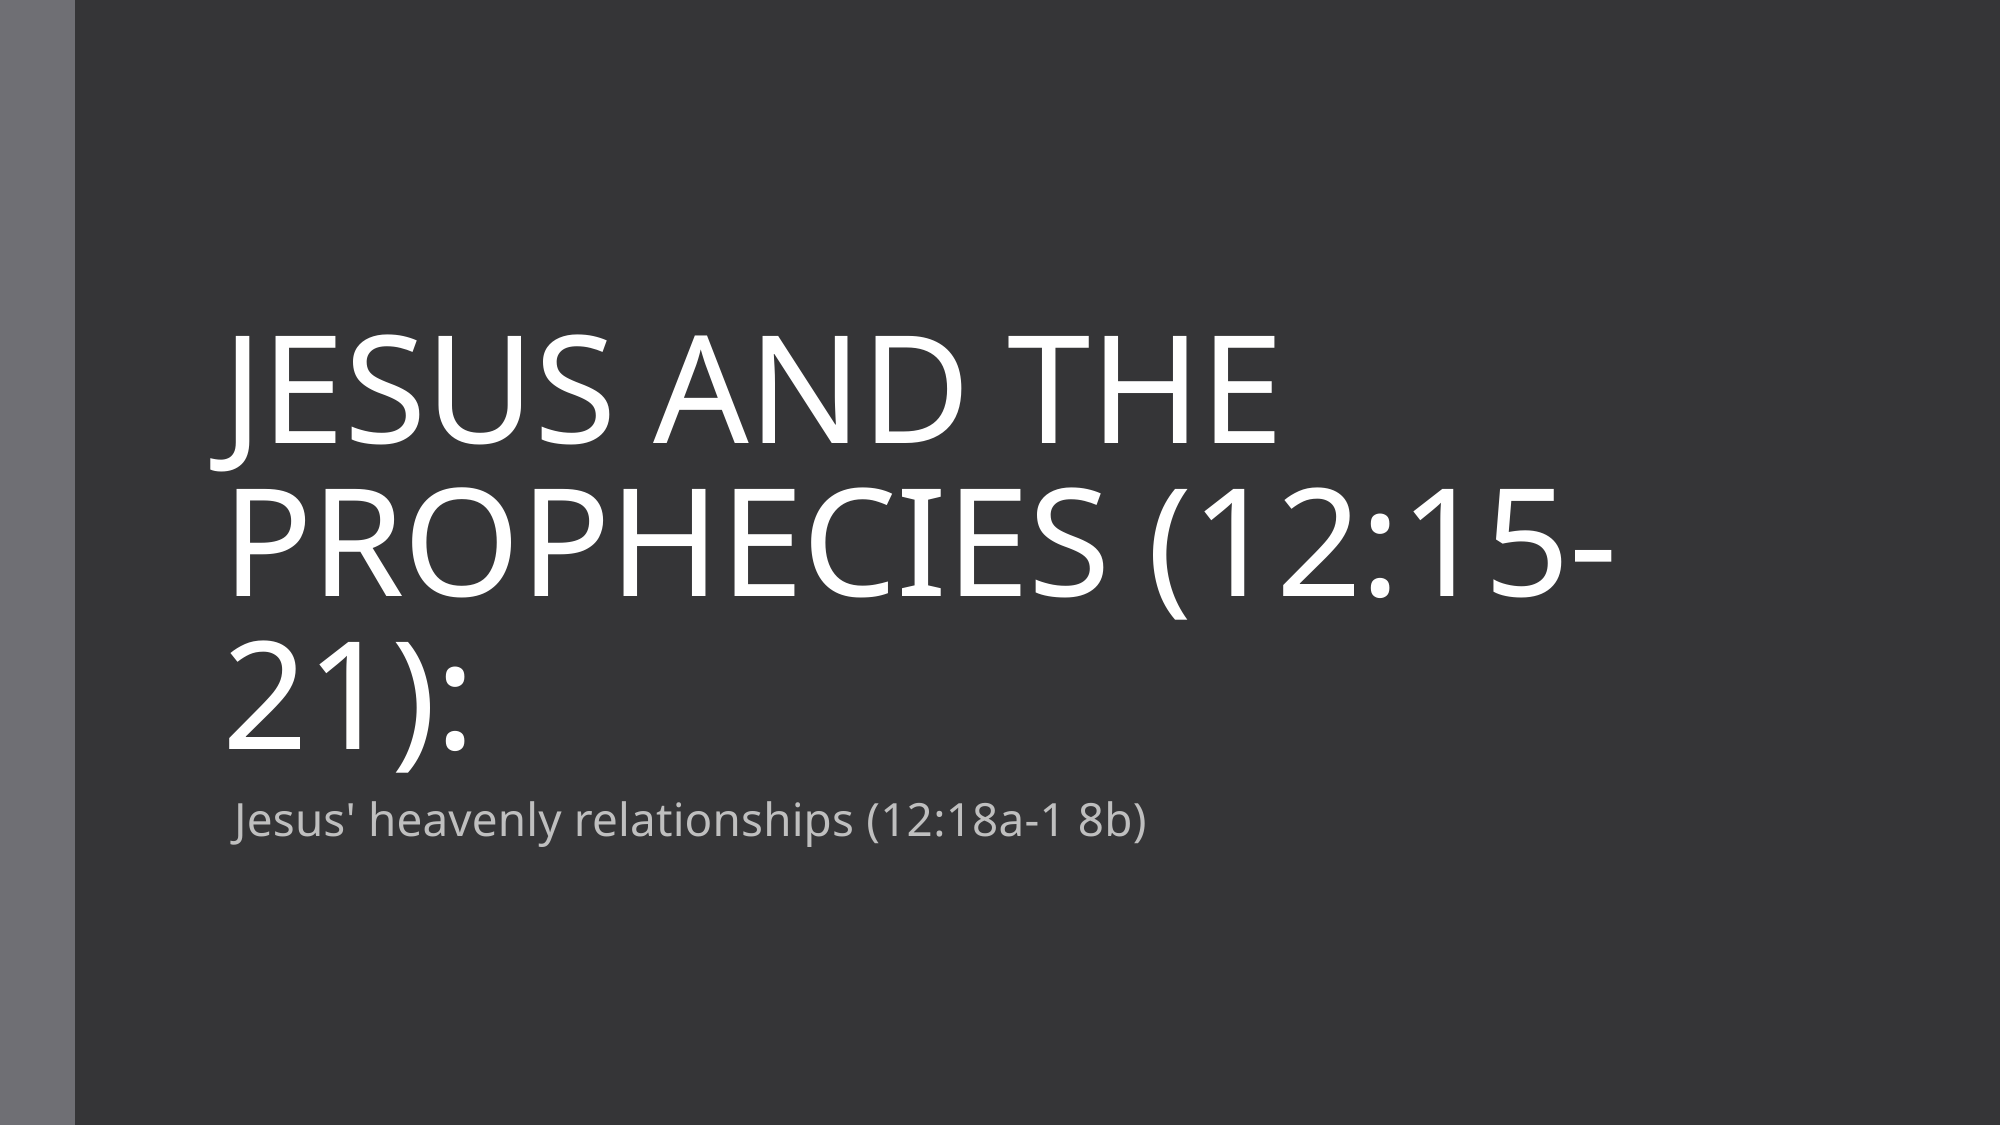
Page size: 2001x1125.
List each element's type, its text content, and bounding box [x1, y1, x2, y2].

subtitle Jesus' heavenly relationships (12:18a-1 8b) [206, 787, 1752, 1066]
title JESUS AND THE PROPHECIES (12:15-21): [206, 124, 1752, 787]
